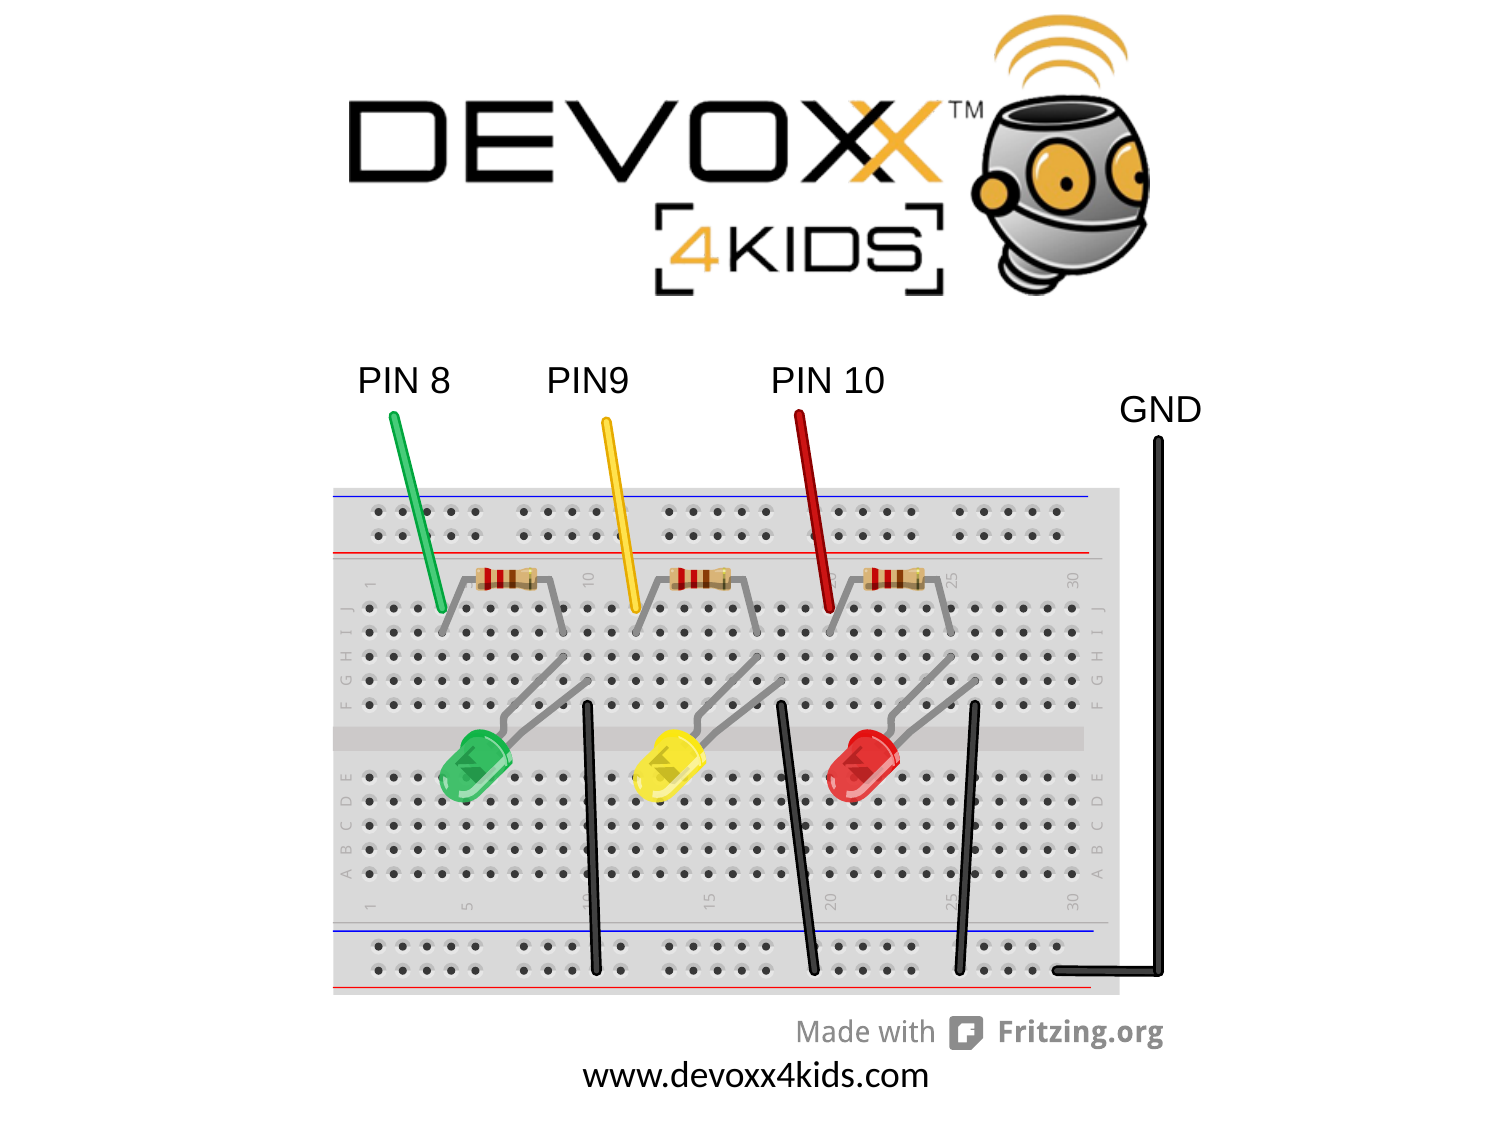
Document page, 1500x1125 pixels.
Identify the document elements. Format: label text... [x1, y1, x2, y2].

text_box PIN9 [531, 351, 650, 414]
text_box PIN 10 [755, 351, 910, 414]
text_box PIN 8 [342, 351, 473, 414]
picture [331, 401, 1171, 1052]
text_box GND [1104, 381, 1229, 443]
picture [349, 14, 1150, 296]
